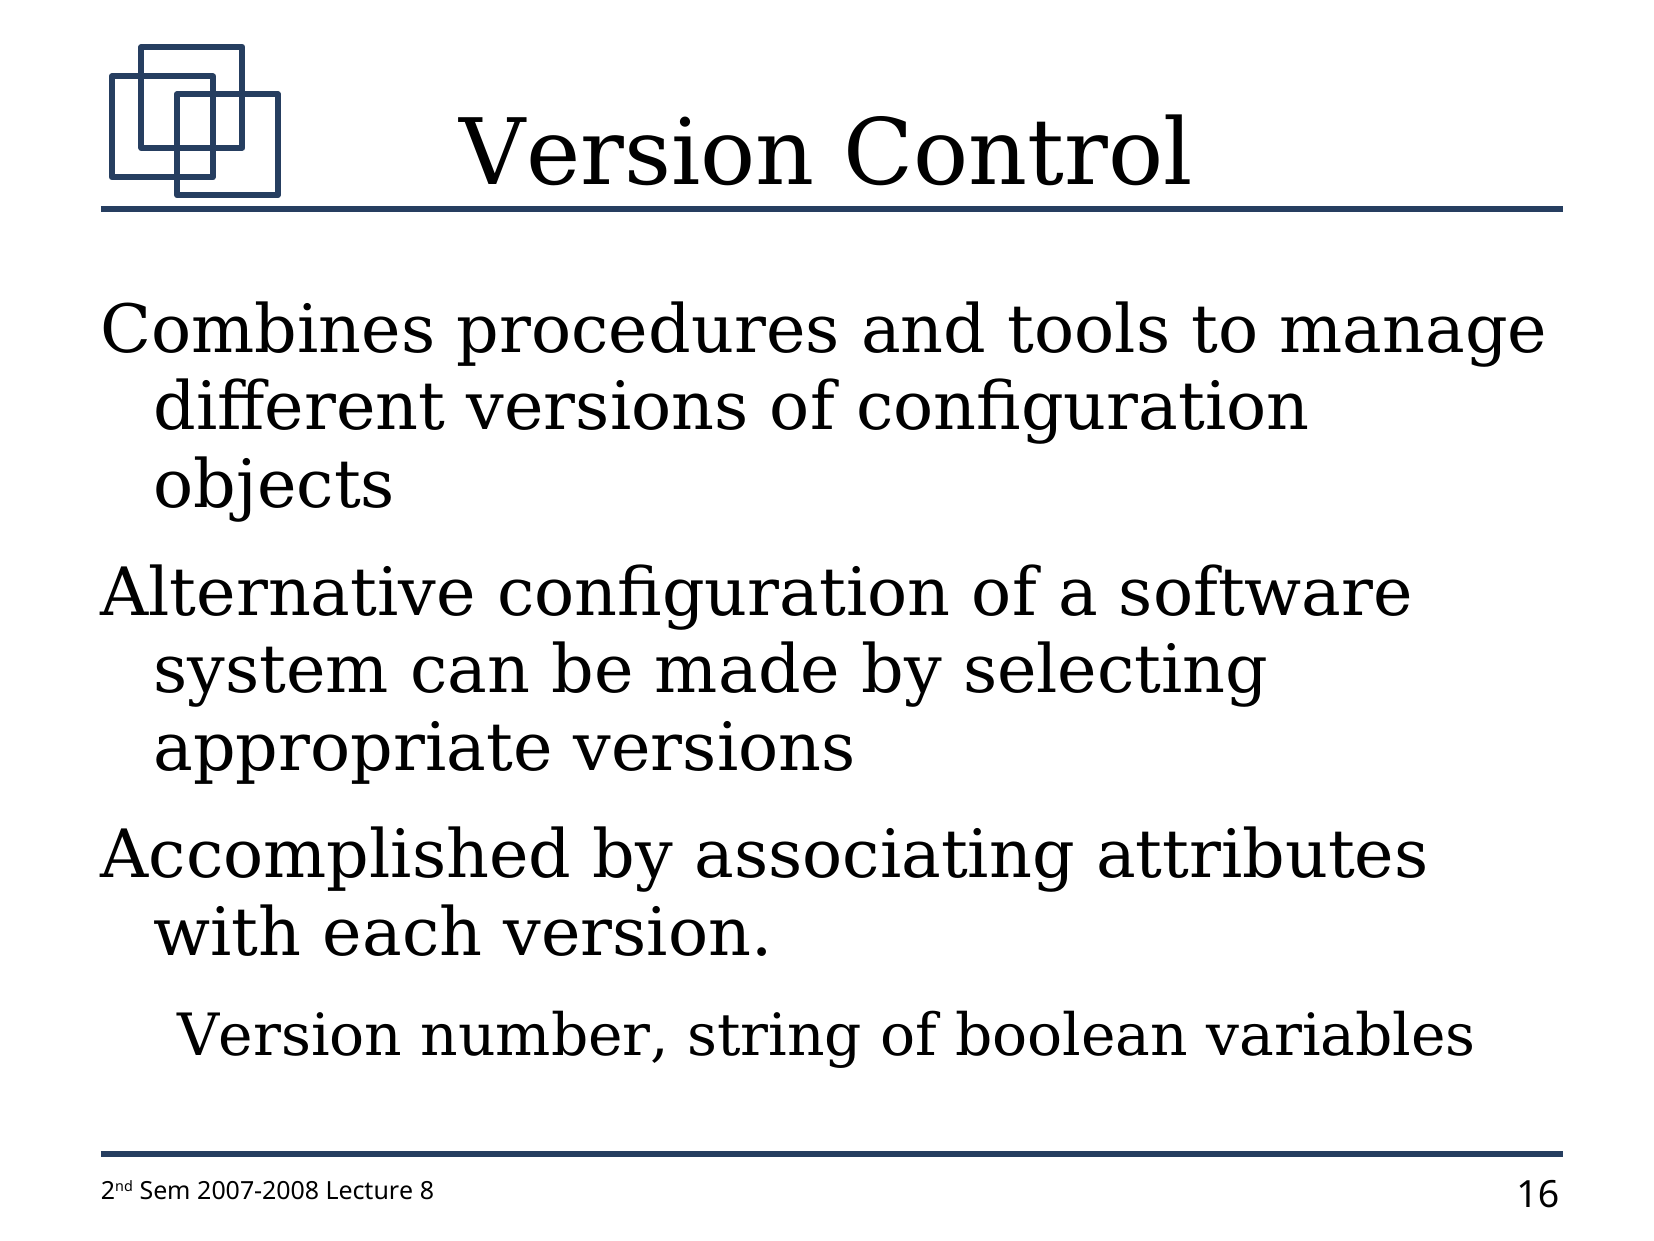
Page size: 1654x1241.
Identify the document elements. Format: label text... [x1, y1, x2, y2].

list Combines procedures and tools to manage different versions of configuration objects Alternative configuration of a software system can be made by selecting appropriate versions Accomplished by associating attributes with each version. Version number, string of boolean variables [82, 290, 1571, 1109]
title Version Control [82, 49, 1571, 257]
